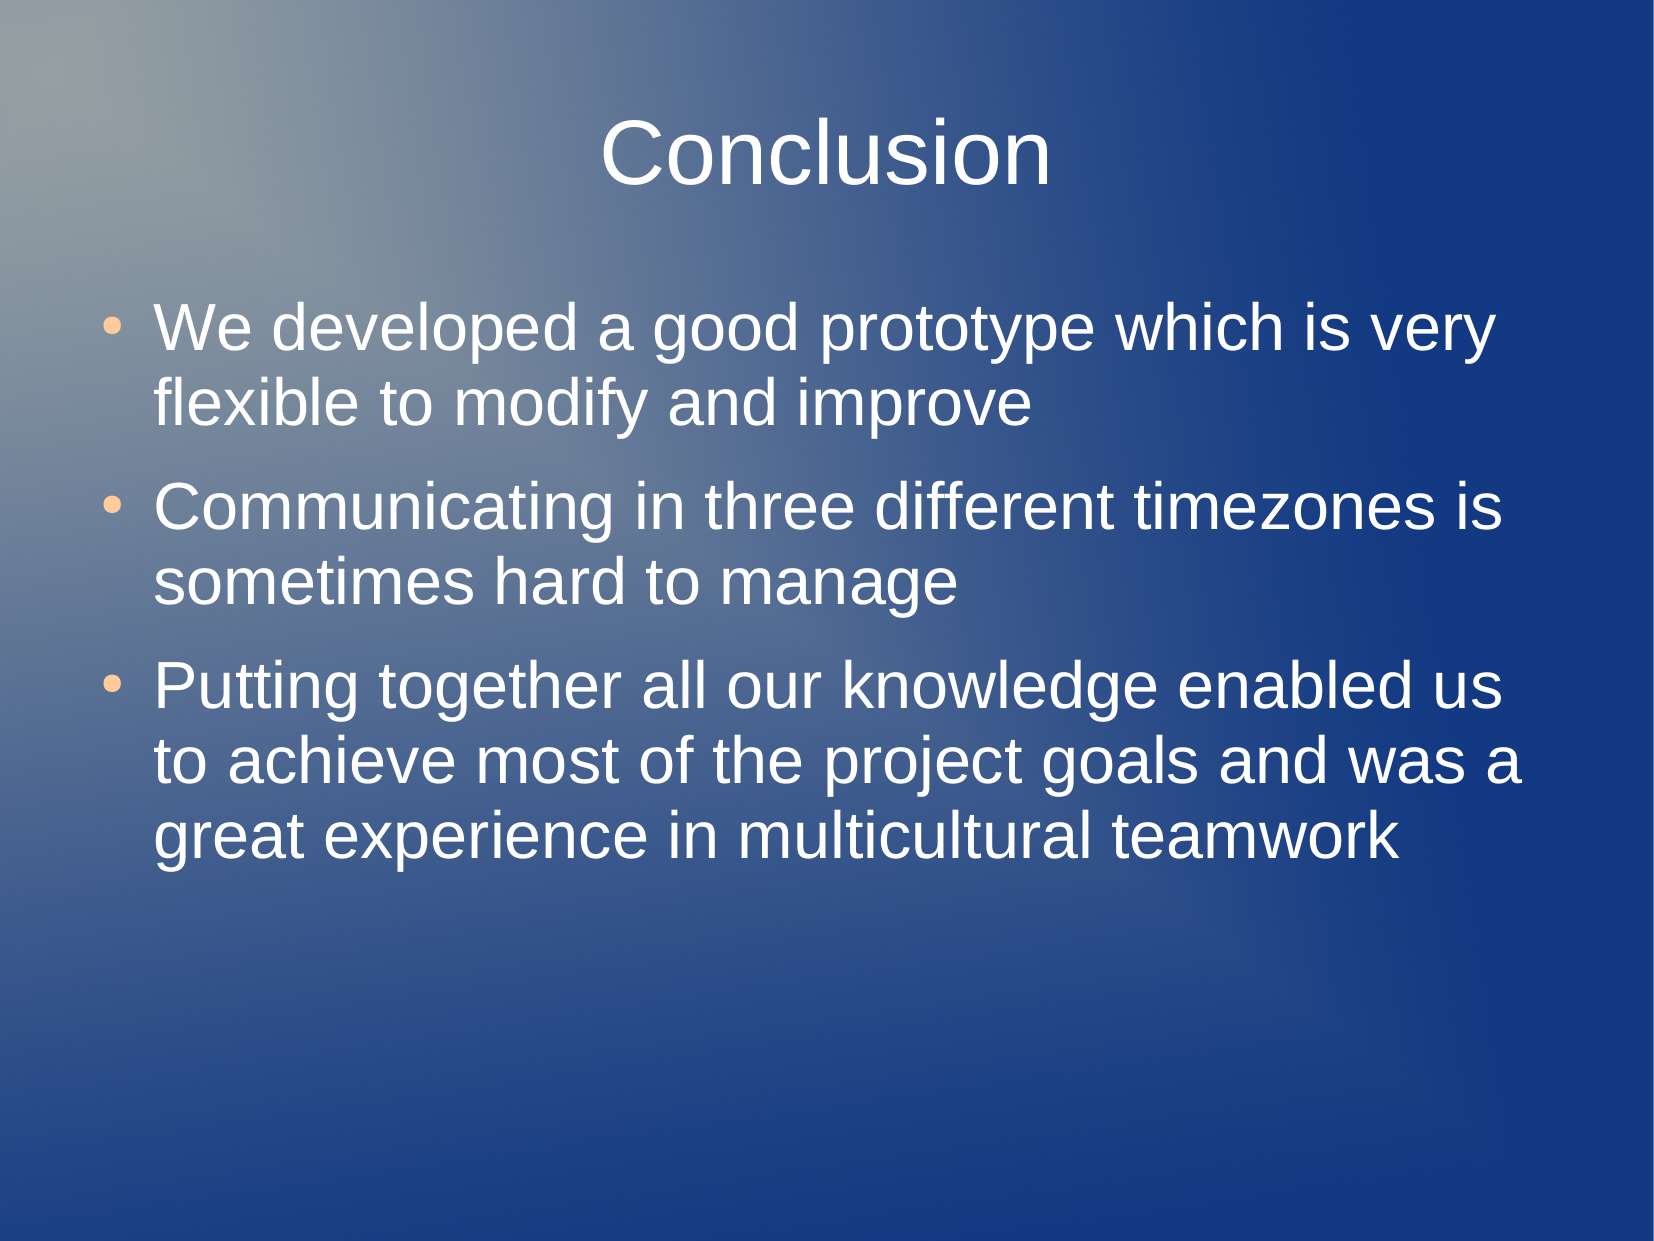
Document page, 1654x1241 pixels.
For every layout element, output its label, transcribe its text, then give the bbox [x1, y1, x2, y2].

title Conclusion [82, 49, 1571, 257]
list We developed a good prototype which is very flexible to modify and improve Communicating in three different timezones is sometimes hard to manage Putting together all our knowledge enabled us to achieve most of the project goals and was a great experience in multicultural teamwork [82, 290, 1571, 1109]
picture [0, 0, 1654, 1241]
